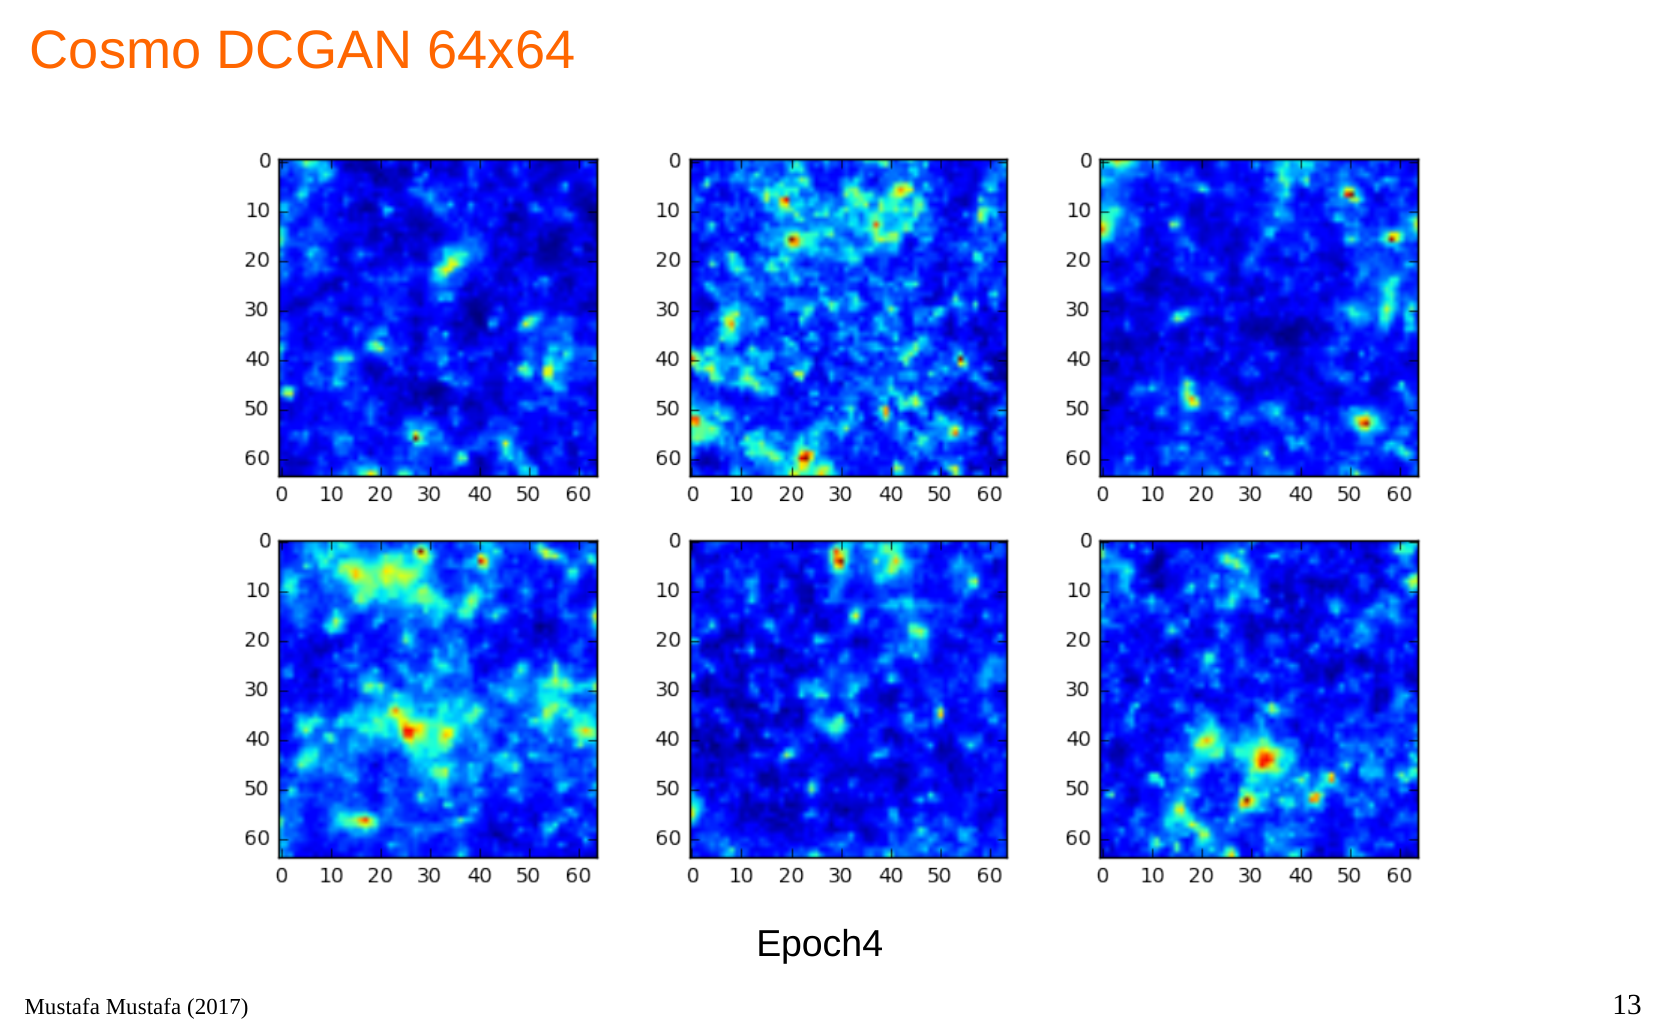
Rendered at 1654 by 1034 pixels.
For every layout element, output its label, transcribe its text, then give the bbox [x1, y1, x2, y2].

title Cosmo DCGAN 64x64 [29, 17, 1621, 82]
text_box Epoch4 [741, 915, 913, 976]
picture [79, 69, 1580, 970]
